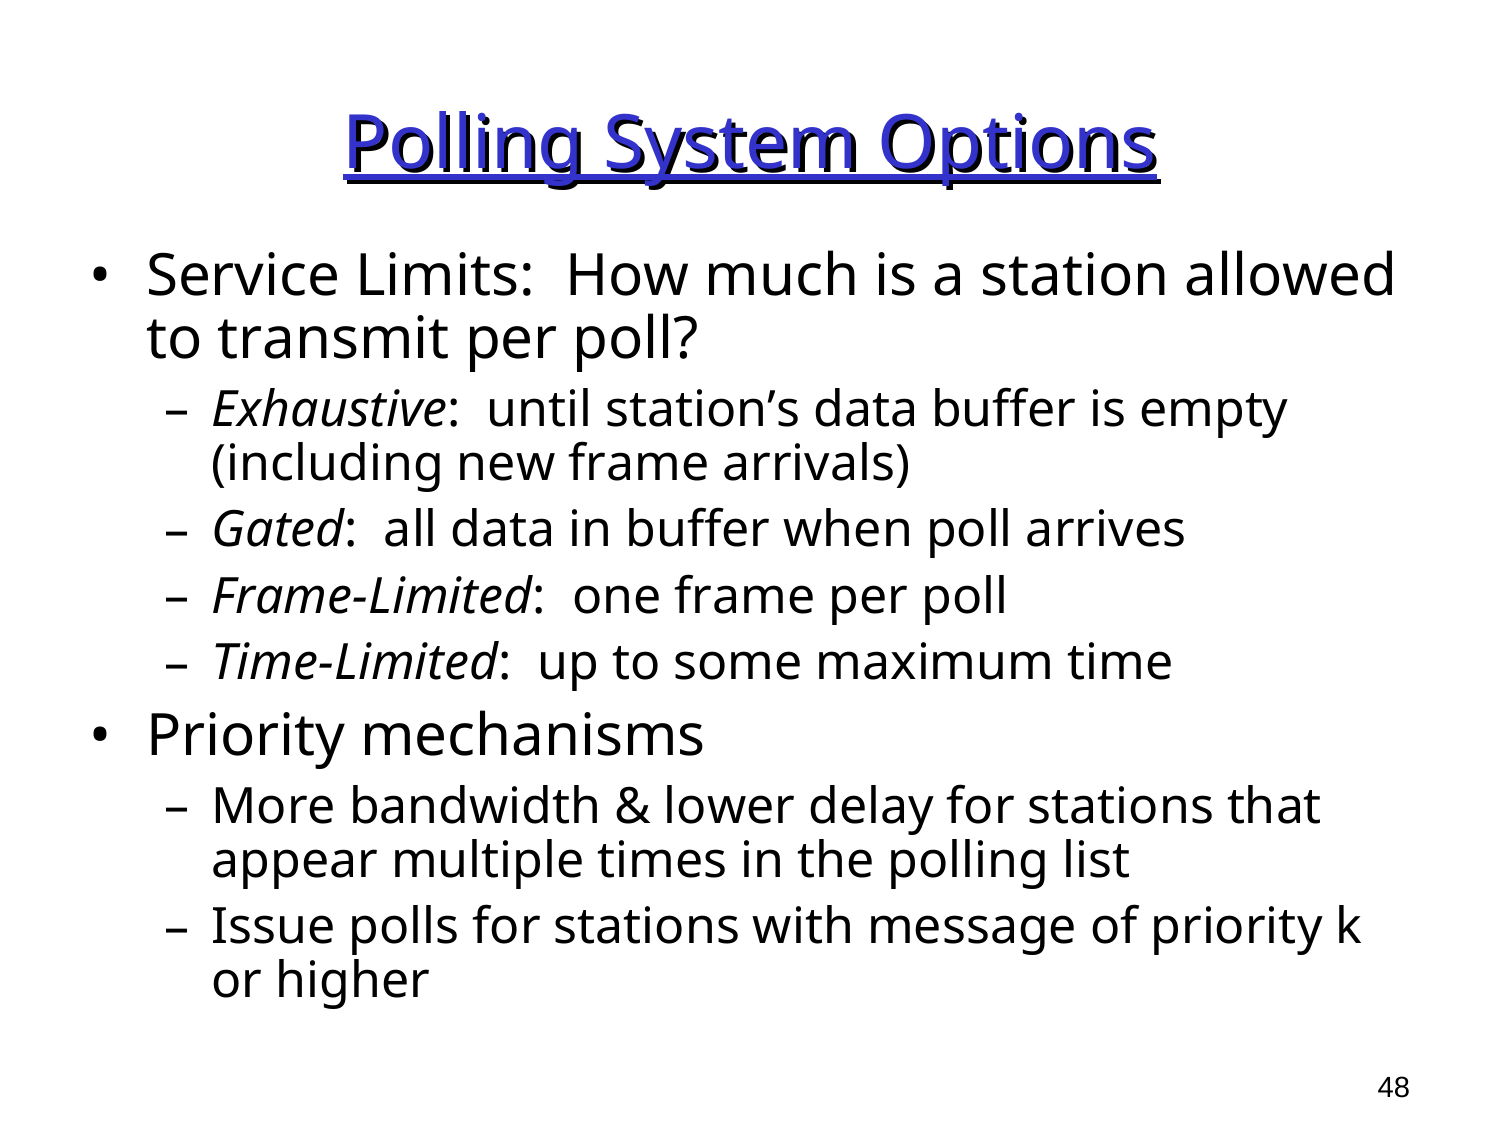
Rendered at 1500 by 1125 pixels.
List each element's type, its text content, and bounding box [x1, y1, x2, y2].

list Service Limits: How much is a station allowed to transmit per poll? Exhaustive: until station’s data buffer is empty (including new frame arrivals) Gated: all data in buffer when poll arrives Frame-Limited: one frame per poll Time-Limited: up to some maximum time Priority mechanisms More bandwidth & lower delay for stations that appear multiple times in the polling list Issue polls for stations with message of priority k or higher [75, 237, 1426, 1101]
title Polling System Options [75, 45, 1426, 233]
